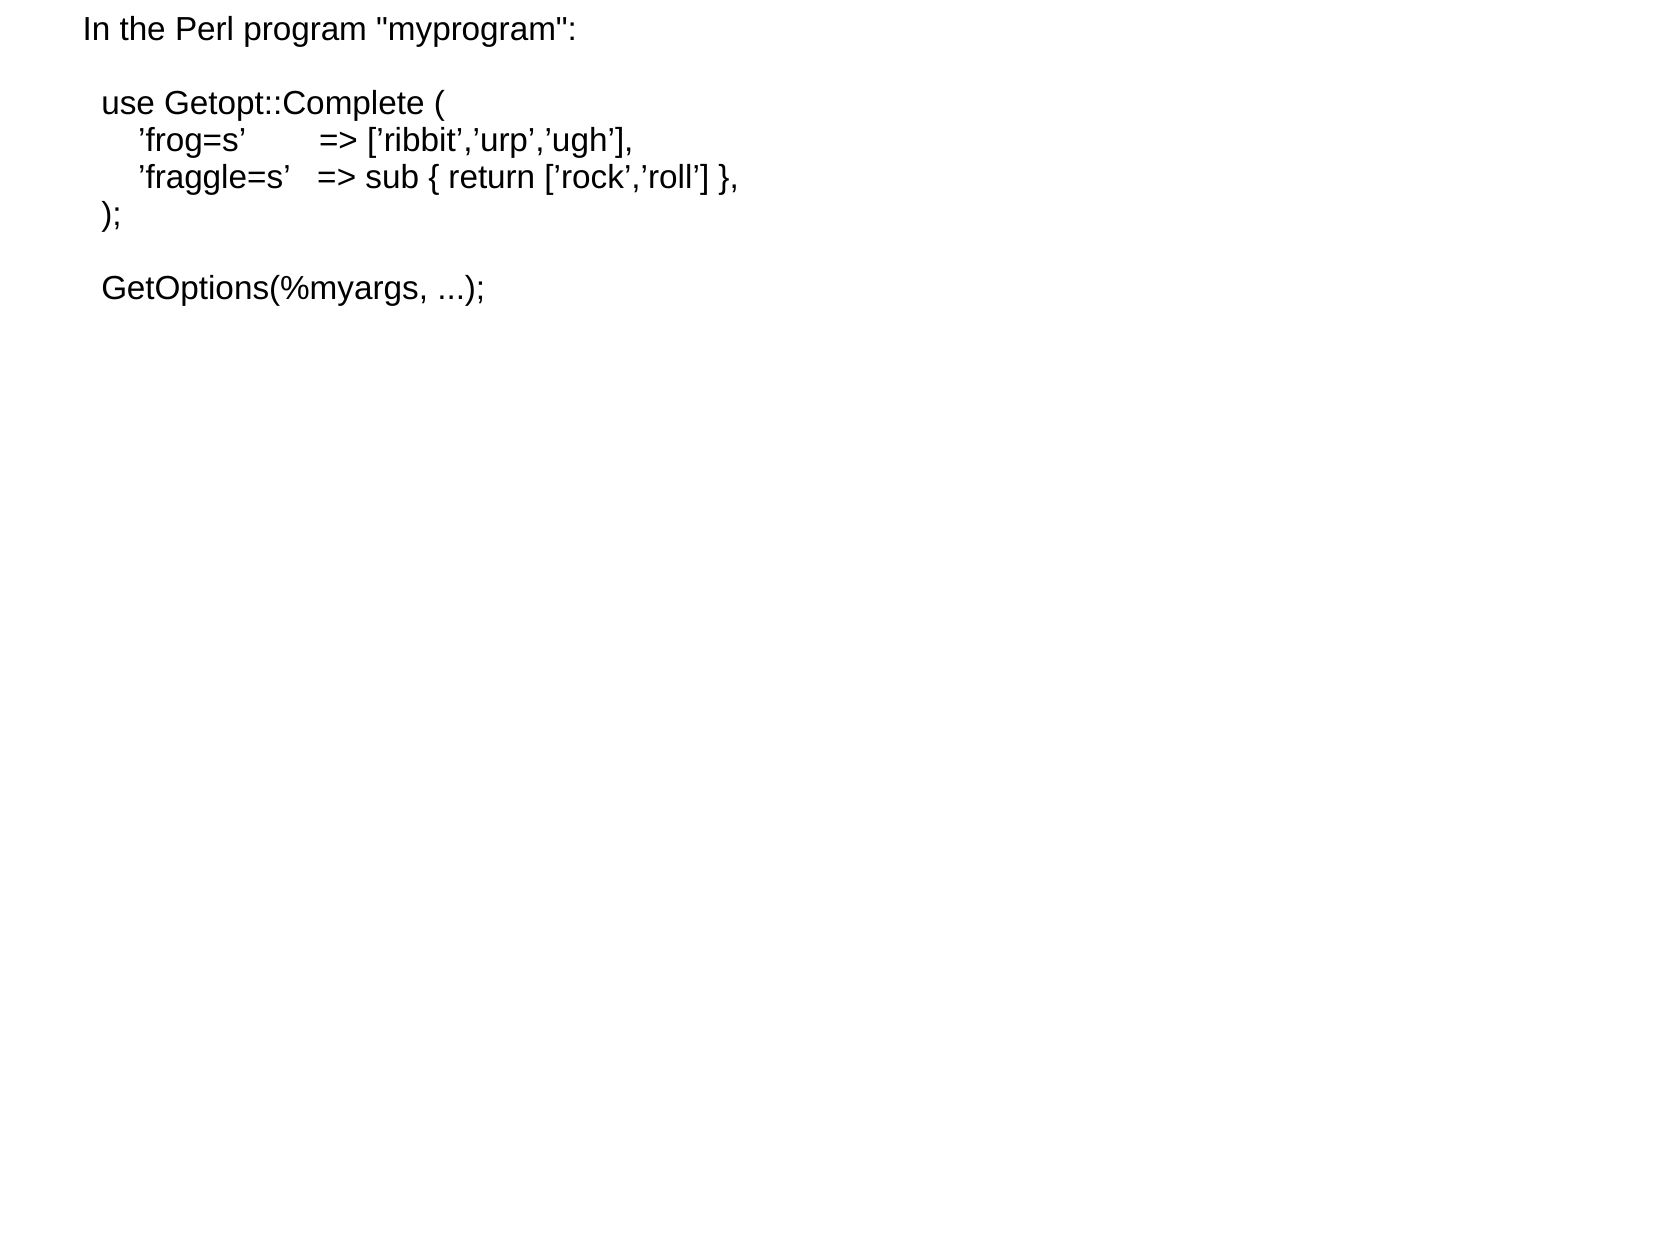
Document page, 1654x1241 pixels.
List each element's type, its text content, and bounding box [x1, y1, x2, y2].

subtitle In the Perl program "myprogram": use Getopt::Complete ( ’frog=s’ => [’ribbit’,’urp’,’ugh’], ’fraggle=s’ => sub { return [’rock’,’roll’] }, ); GetOptions(%myargs, ...); [82, 10, 1571, 1070]
